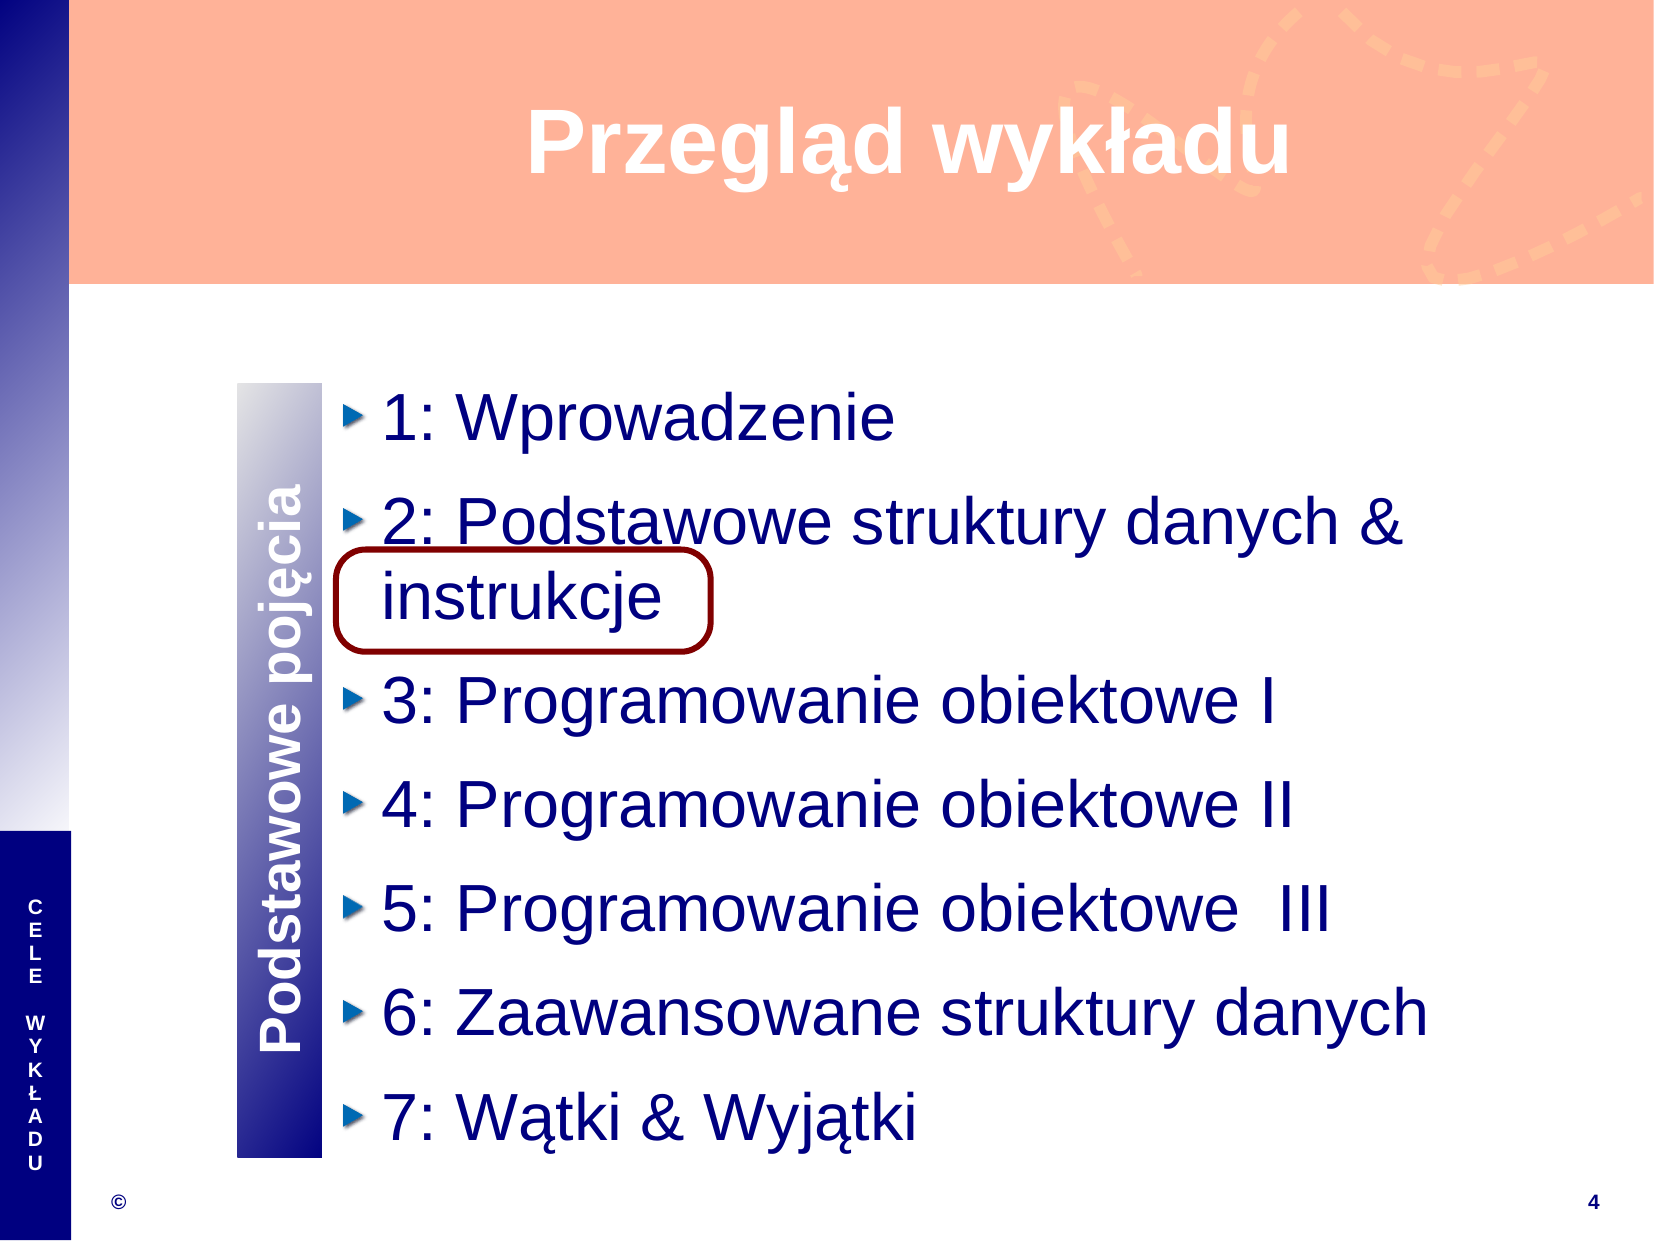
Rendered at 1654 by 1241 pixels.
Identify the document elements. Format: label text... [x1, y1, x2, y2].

text_box Podstawowe pojęcia [237, 383, 322, 1158]
list 1: Wprowadzenie 2: Podstawowe struktury danych & instrukcje 3: Programowanie obiektowe I 4: Programowanie obiektowe II 5: Programowanie obiektowe III 6: Zaawansowane struktury danych 7: Wątki & Wyjątki [310, 379, 1595, 1155]
text_box C E L E W Y K Ł A D U [0, 829, 71, 1241]
title Przegląd wykładu [204, 37, 1617, 246]
